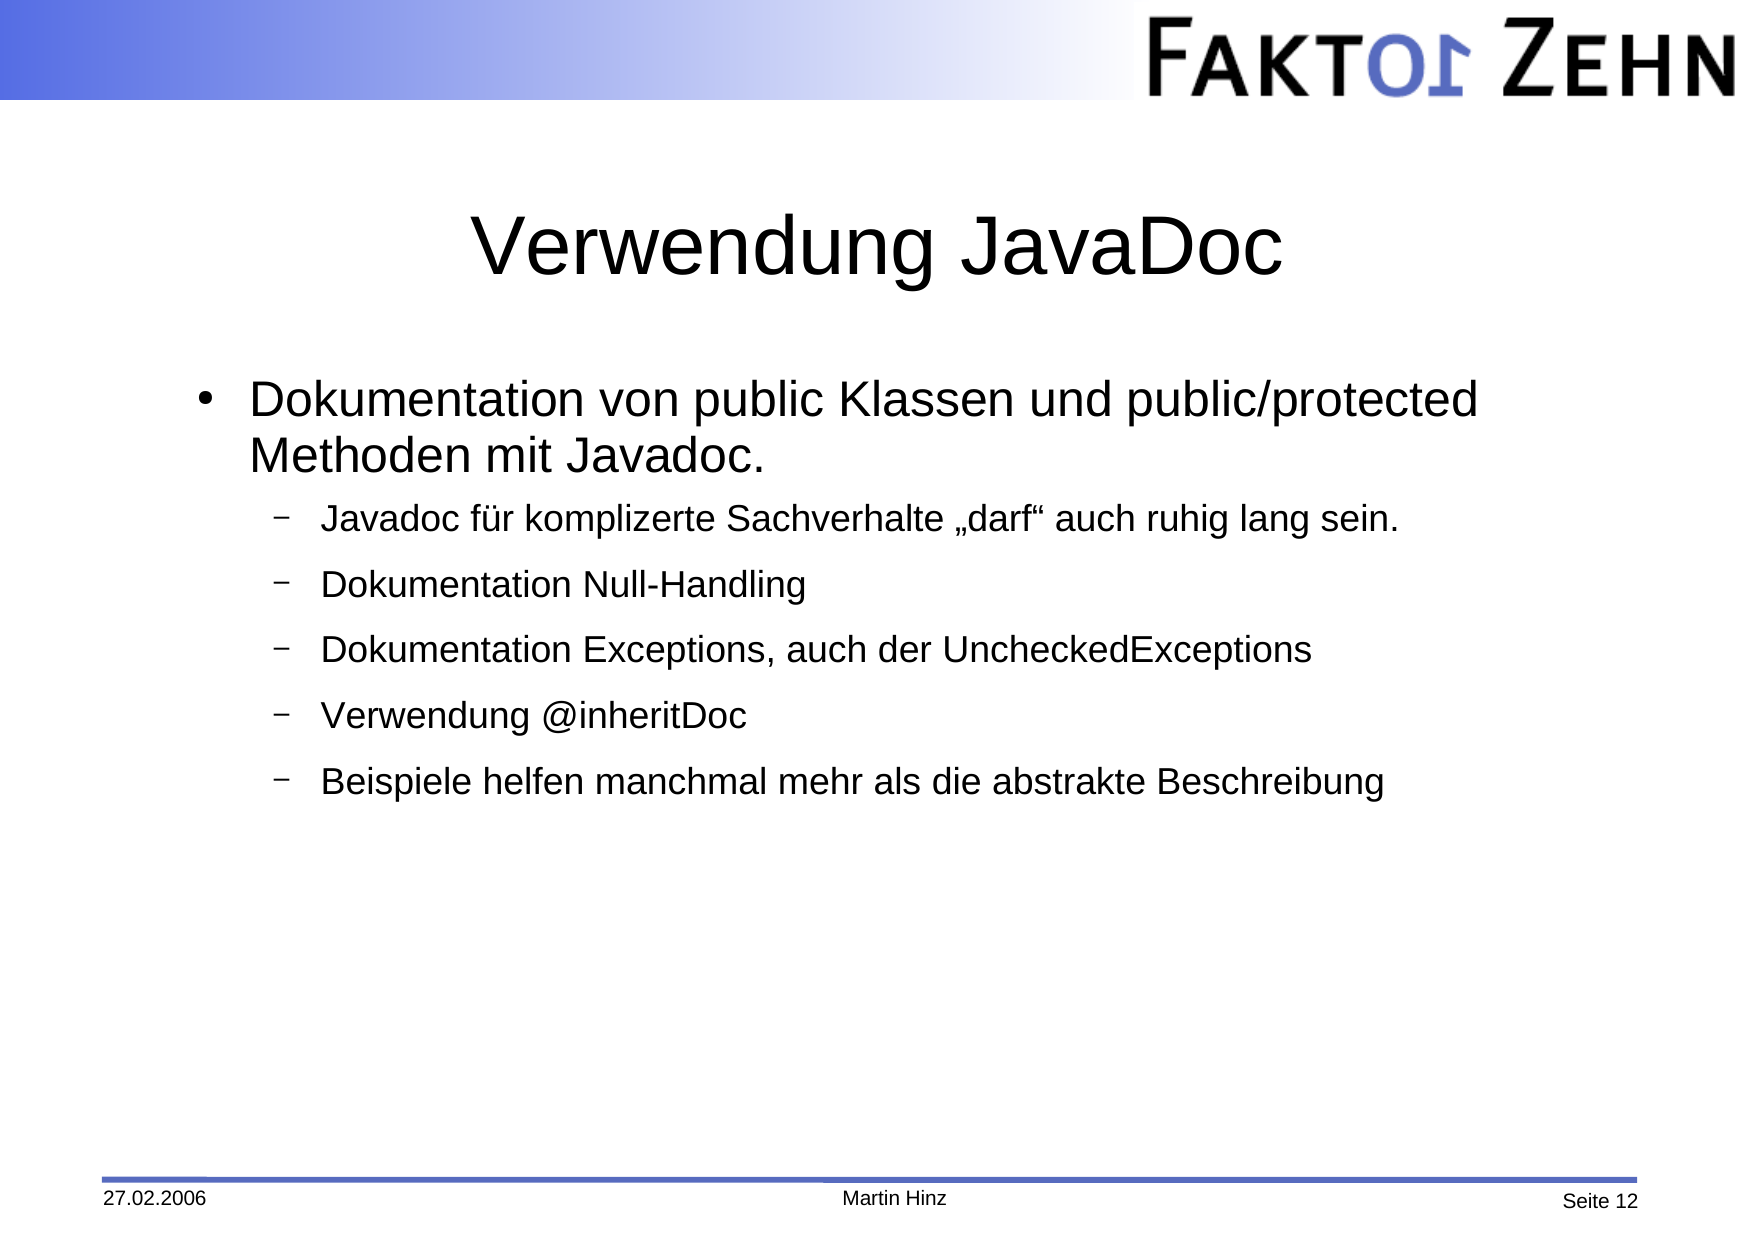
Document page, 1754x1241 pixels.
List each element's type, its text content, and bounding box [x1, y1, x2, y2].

list Dokumentation von public Klassen und public/protected Methoden mit Javadoc. Javadoc für komplizerte Sachverhalte „darf“ auch ruhig lang sein. Dokumentation Null-Handling Dokumentation Exceptions, auch der UncheckedExceptions Verwendung @inheritDoc Beispiele helfen manchmal mehr als die abstrakte Beschreibung [179, 371, 1576, 1078]
title Verwendung JavaDoc [179, 142, 1576, 349]
picture [1133, 2, 1749, 105]
